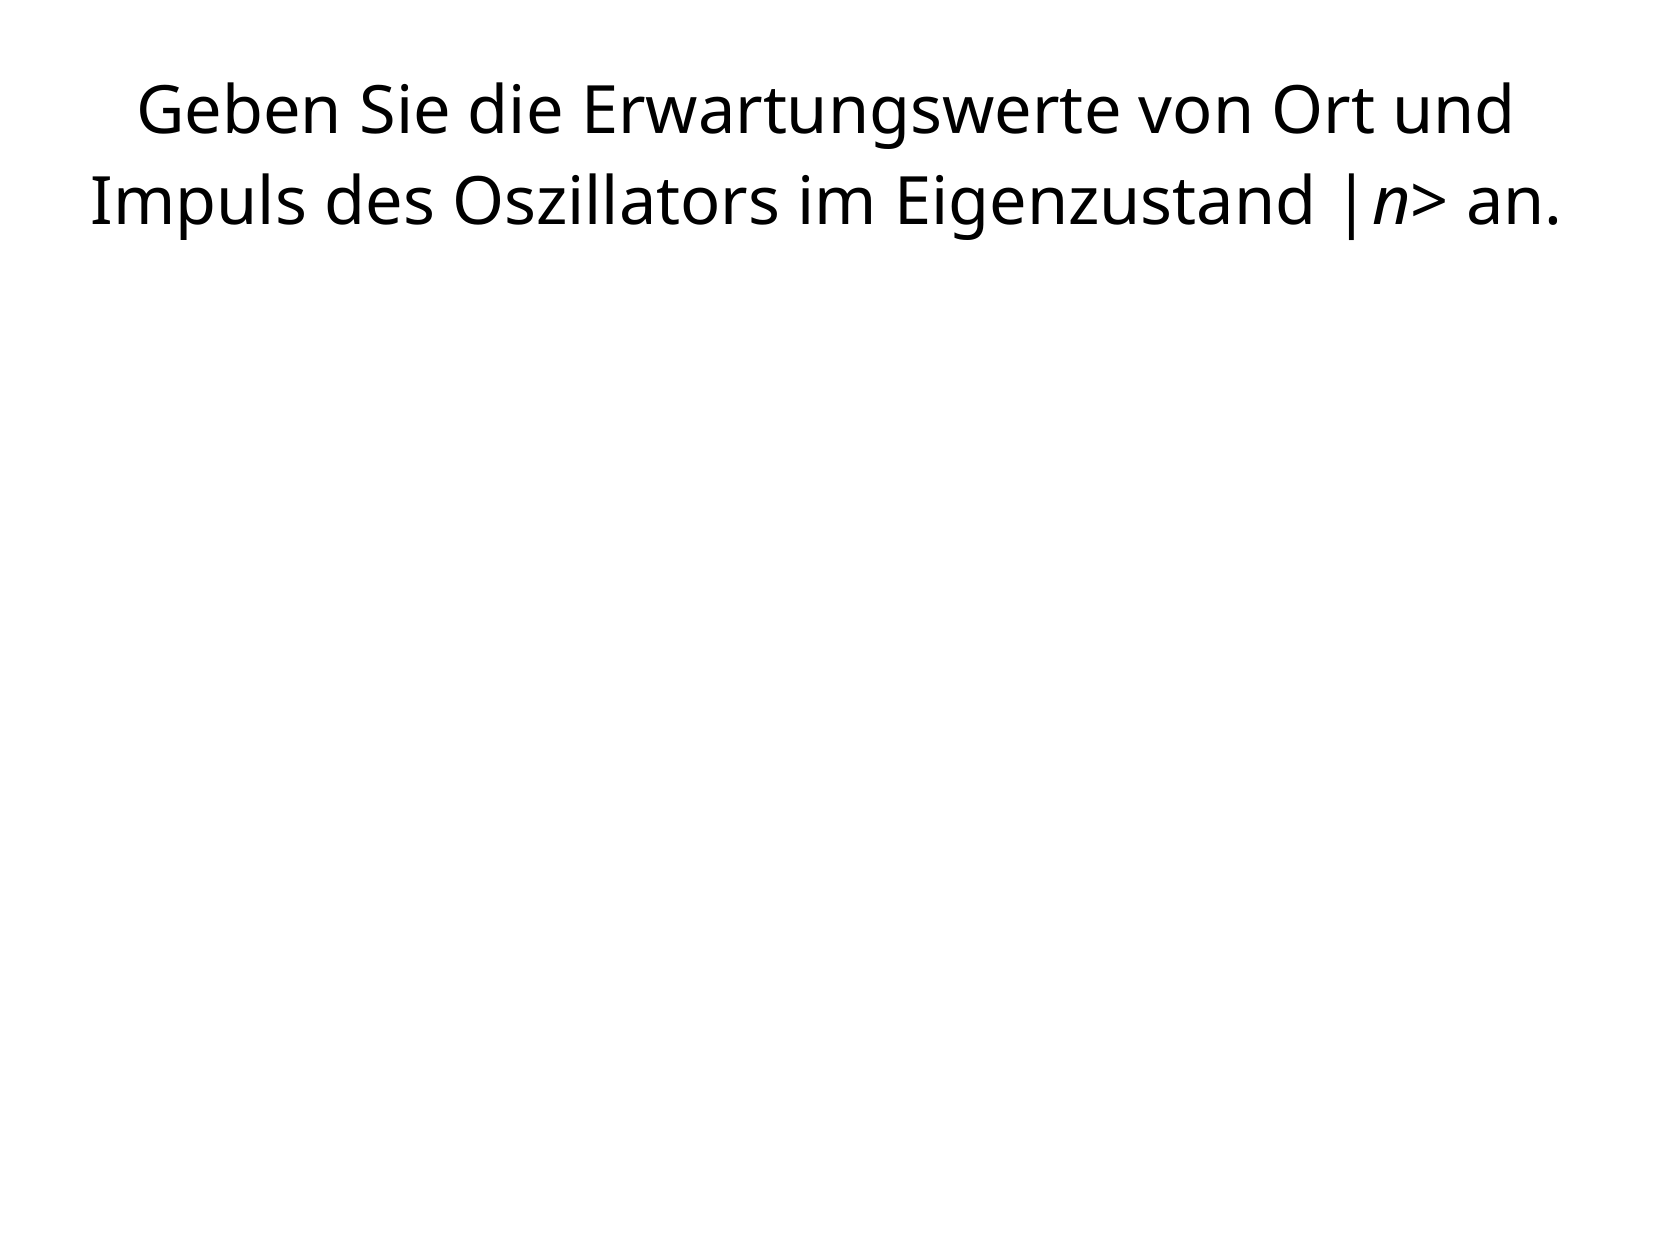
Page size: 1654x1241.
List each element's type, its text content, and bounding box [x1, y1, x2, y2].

title Geben Sie die Erwartungswerte von Ort und Impuls des Oszillators im Eigenzustand |n> an. [82, 49, 1571, 257]
